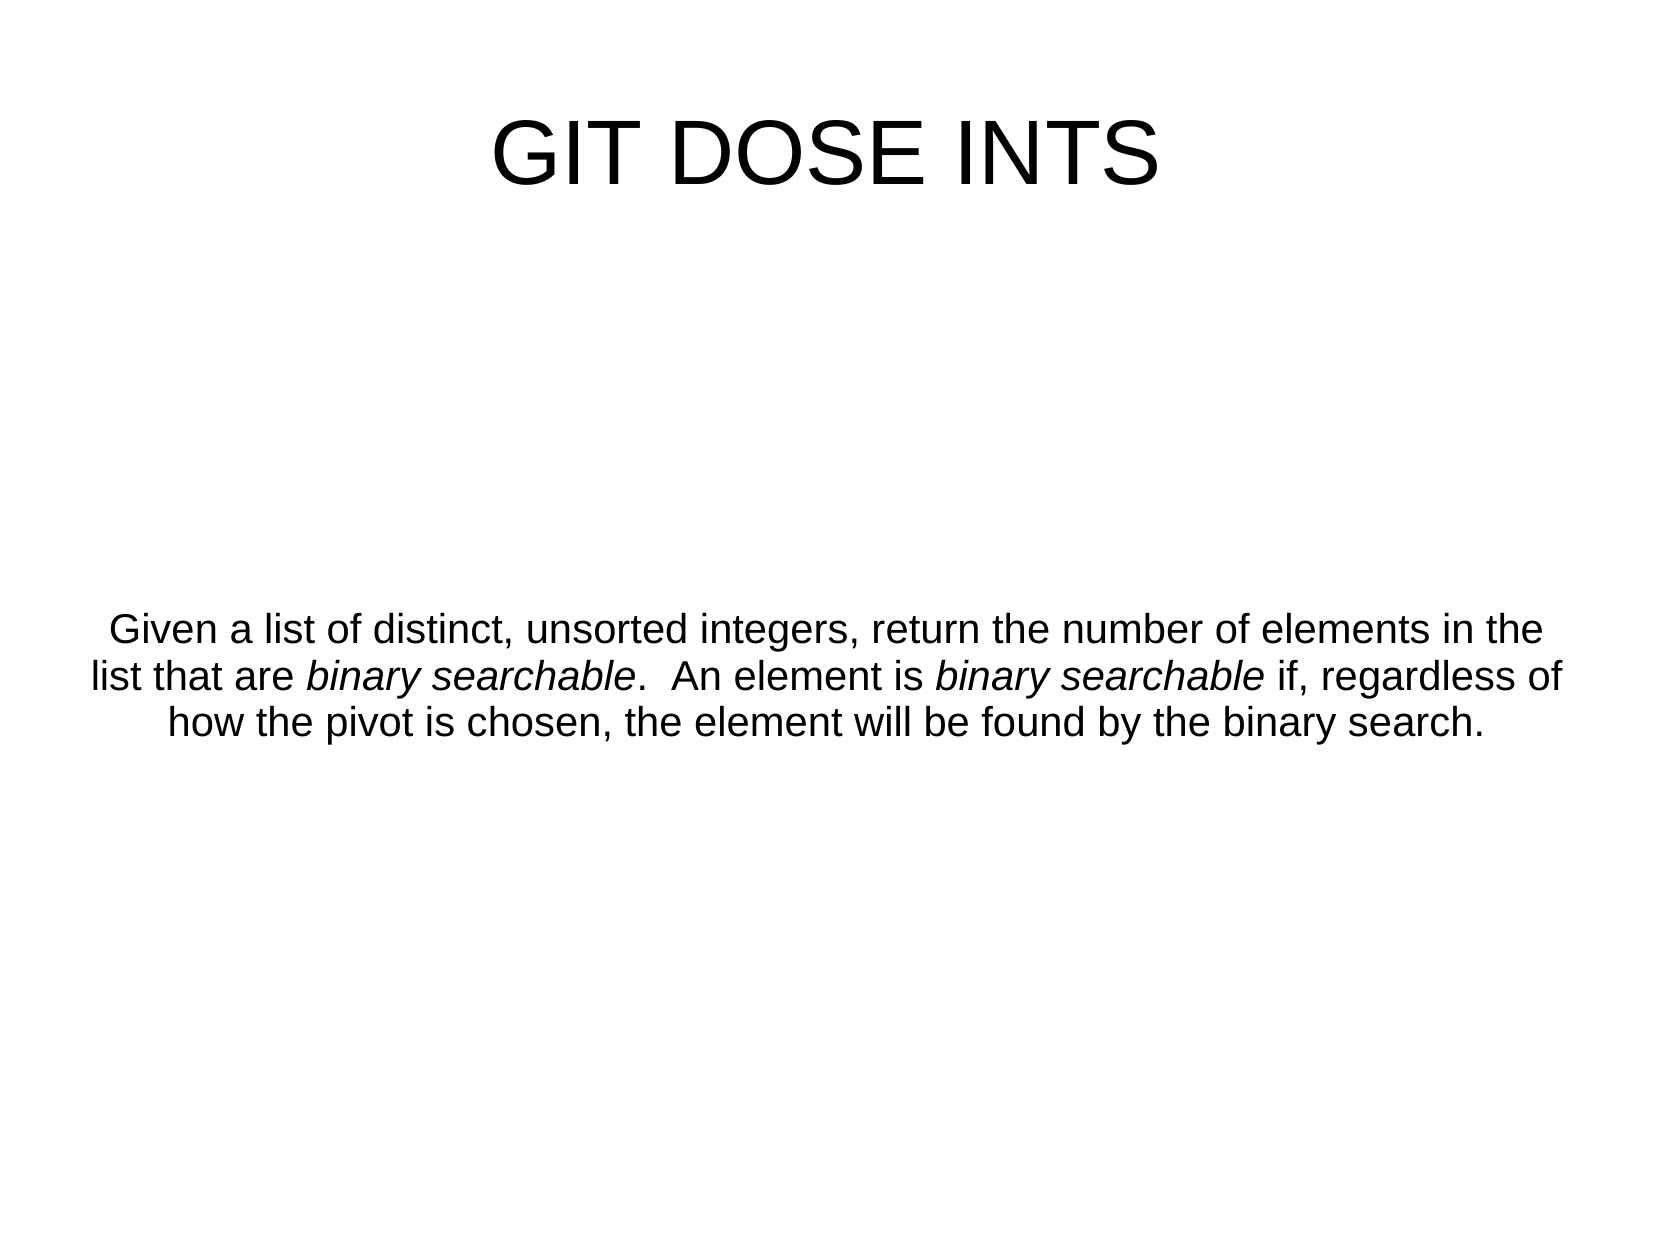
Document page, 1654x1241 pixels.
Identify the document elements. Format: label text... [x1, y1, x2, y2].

subtitle Given a list of distinct, unsorted integers, return the number of elements in the list that are binary searchable. An element is binary searchable if, regardless of how the pivot is chosen, the element will be found by the binary search. [82, 296, 1571, 1101]
title GIT DOSE INTS [82, 56, 1571, 250]
